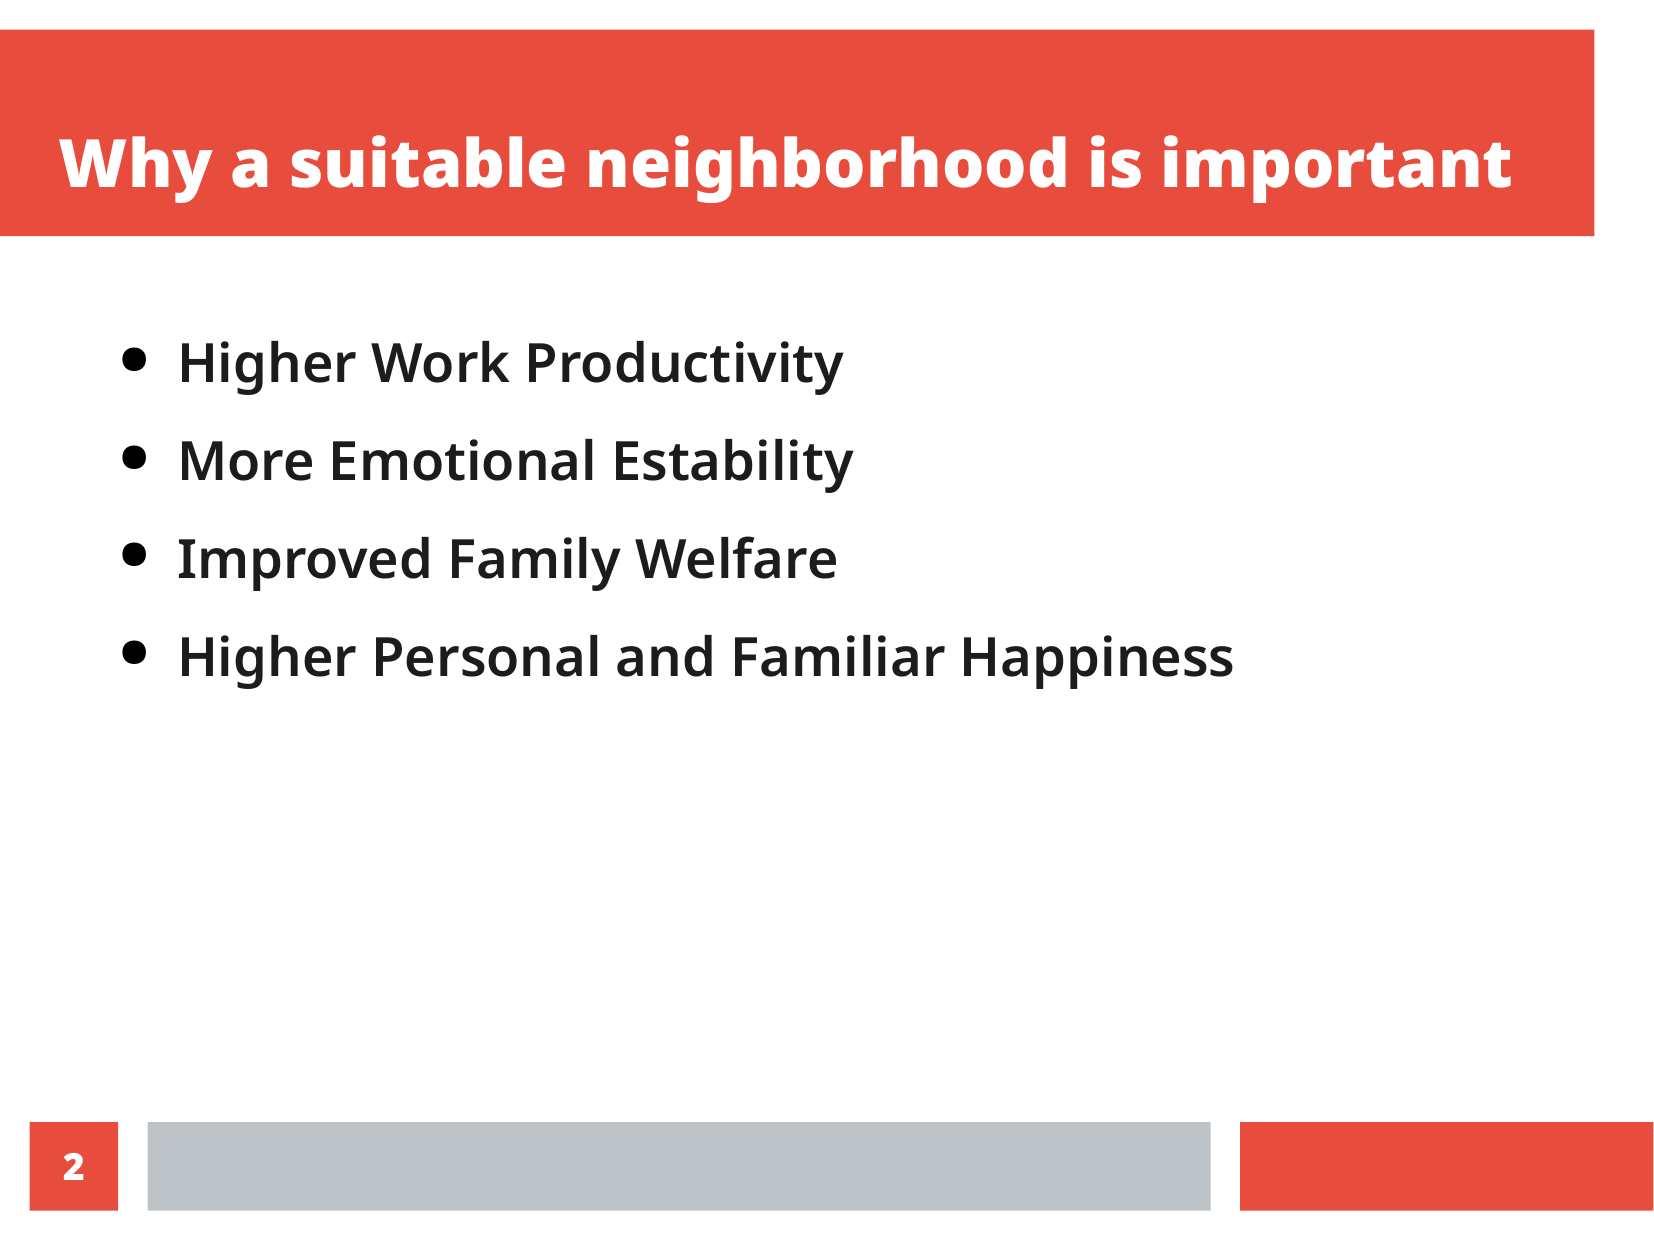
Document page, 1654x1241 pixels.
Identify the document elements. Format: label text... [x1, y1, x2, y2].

list Higher Work Productivity More Emotional Estability Improved Family Welfare Higher Personal and Familiar Happiness [59, 324, 1565, 1093]
title Why a suitable neighborhood is important [59, 59, 1595, 207]
